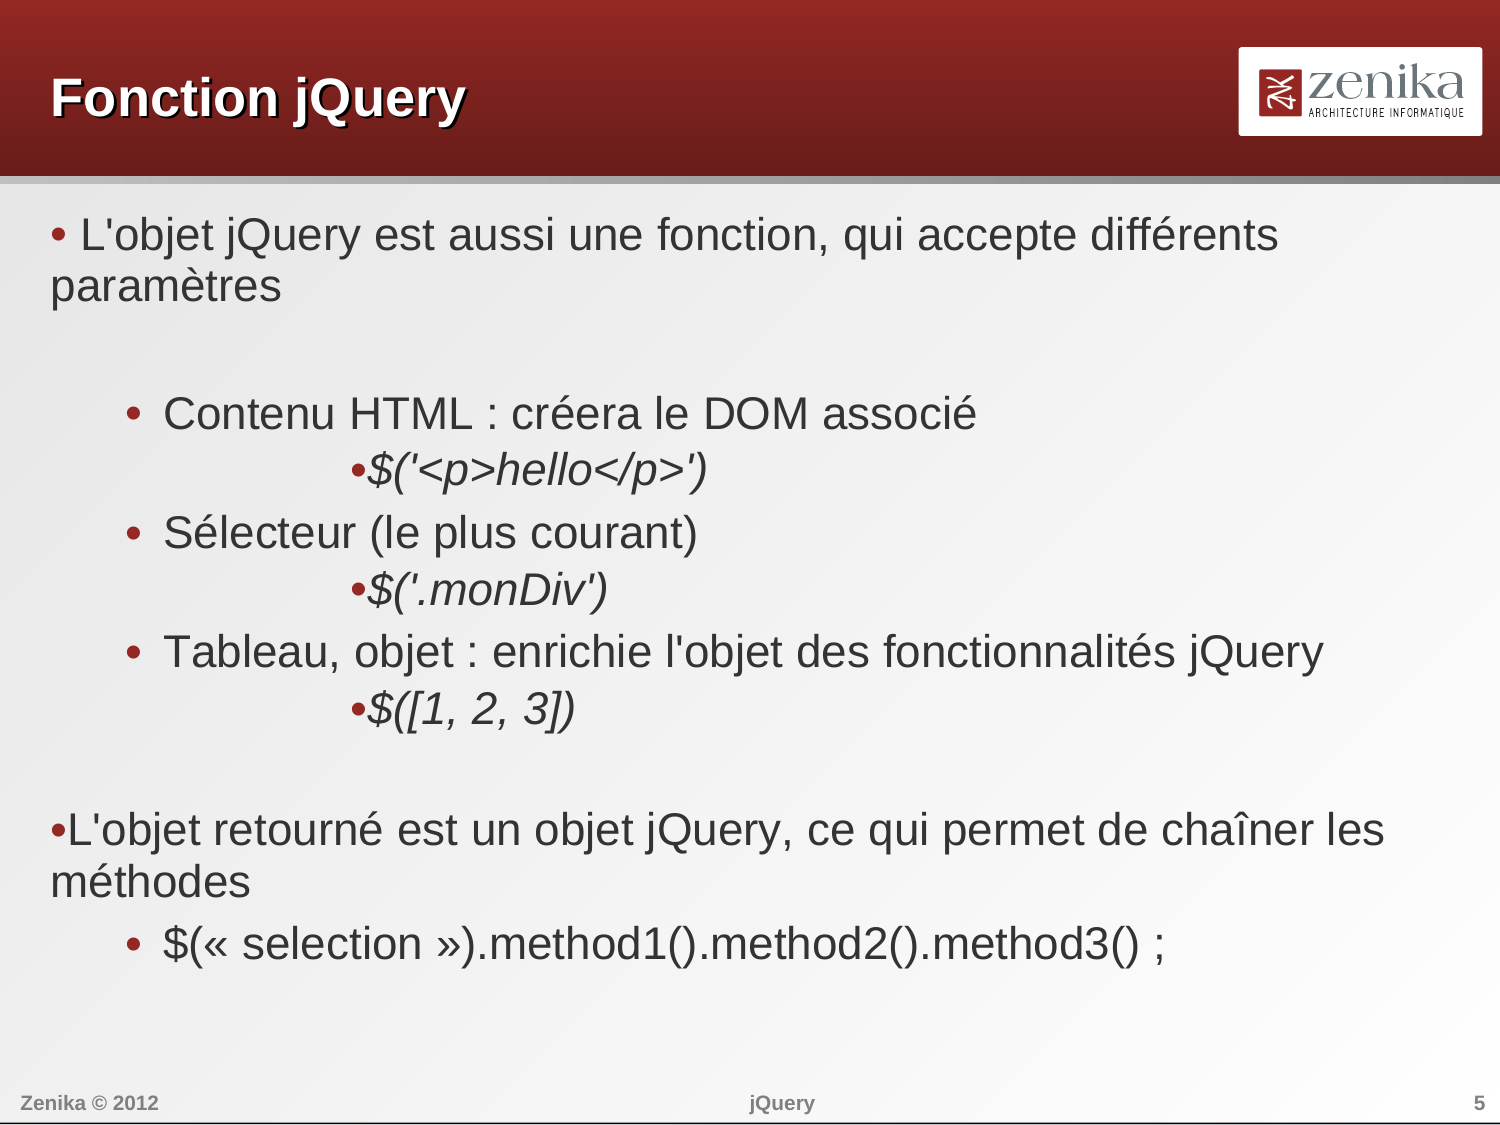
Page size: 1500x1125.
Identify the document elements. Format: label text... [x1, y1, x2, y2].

list L'objet jQuery est aussi une fonction, qui accepte différents paramètres Contenu HTML : créera le DOM associé $('<p>hello</p>') Sélecteur (le plus courant) $('.monDiv') Tableau, objet : enrichie l'objet des fonctionnalités jQuery $([1, 2, 3]) L'objet retourné est un objet jQuery, ce qui permet de chaîner les méthodes $(« selection »).method1().method2().method3() ; [50, 208, 1435, 970]
title Fonction jQuery [50, 3, 1206, 192]
picture [1257, 58, 1464, 125]
